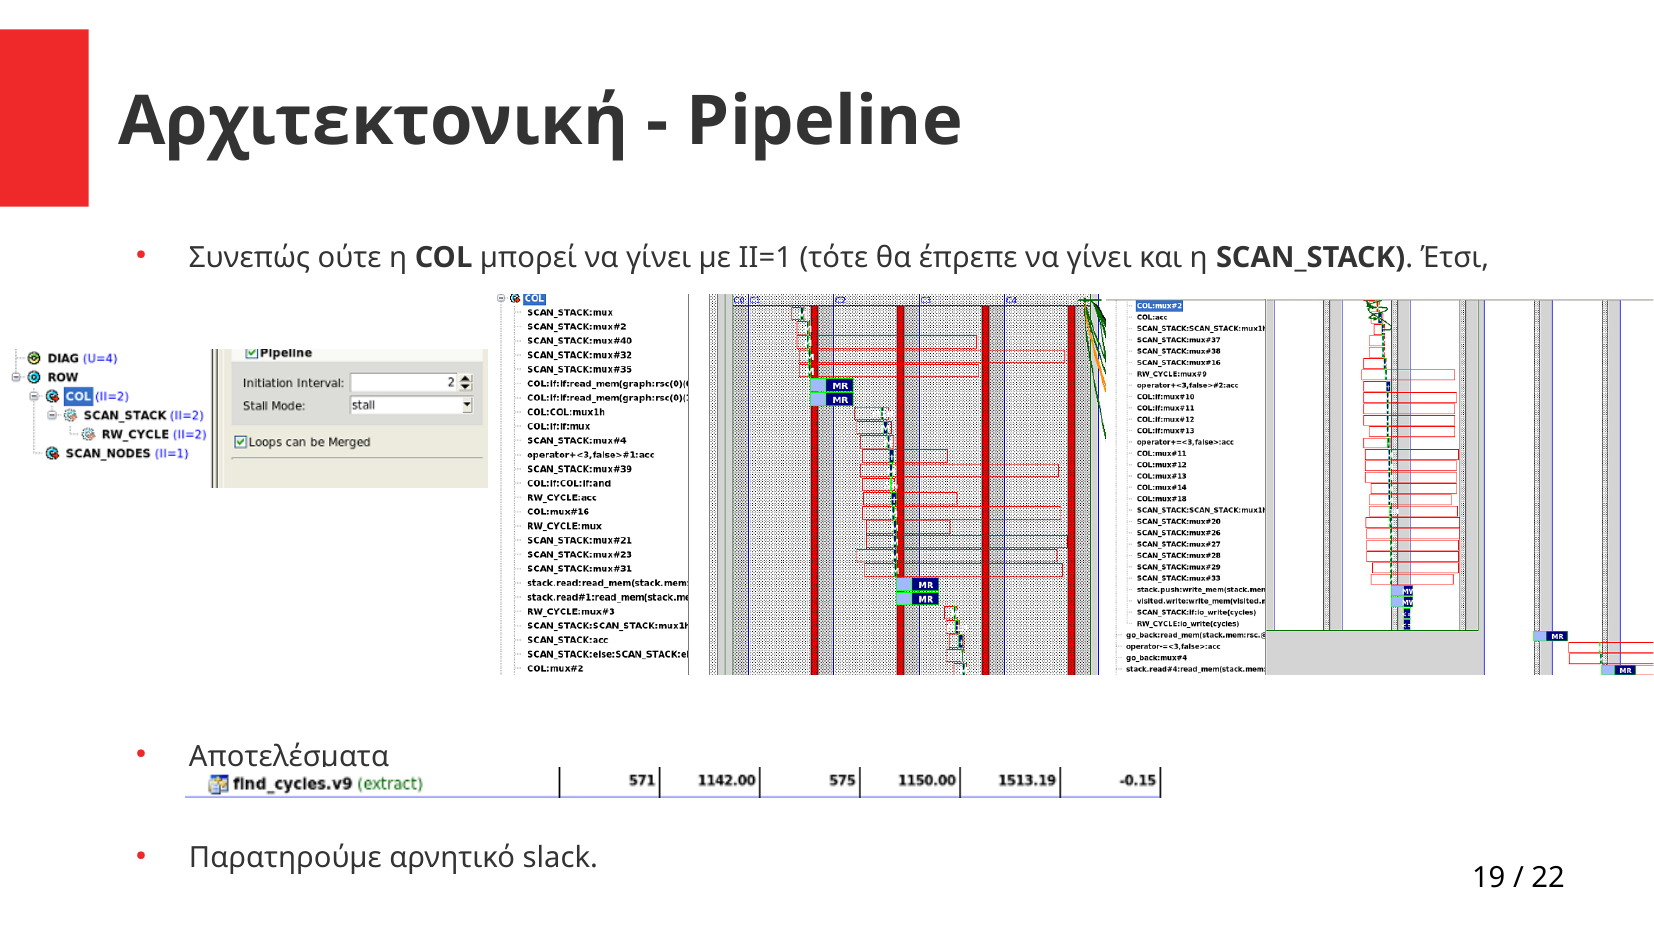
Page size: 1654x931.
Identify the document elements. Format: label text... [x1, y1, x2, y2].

picture [0, 349, 488, 488]
picture [497, 294, 1654, 676]
title Αρχιτεκτονική - Pipeline [118, 29, 1595, 207]
list Συνεπώς ούτε η COL μπορεί να γίνει με II=1 (τότε θα έπρεπε να γίνει και η SCAN_STACK). Έτσι, Αποτελέσματα Παρατηρούμε αρνητικό slack. [118, 236, 1595, 901]
picture [185, 767, 1163, 798]
